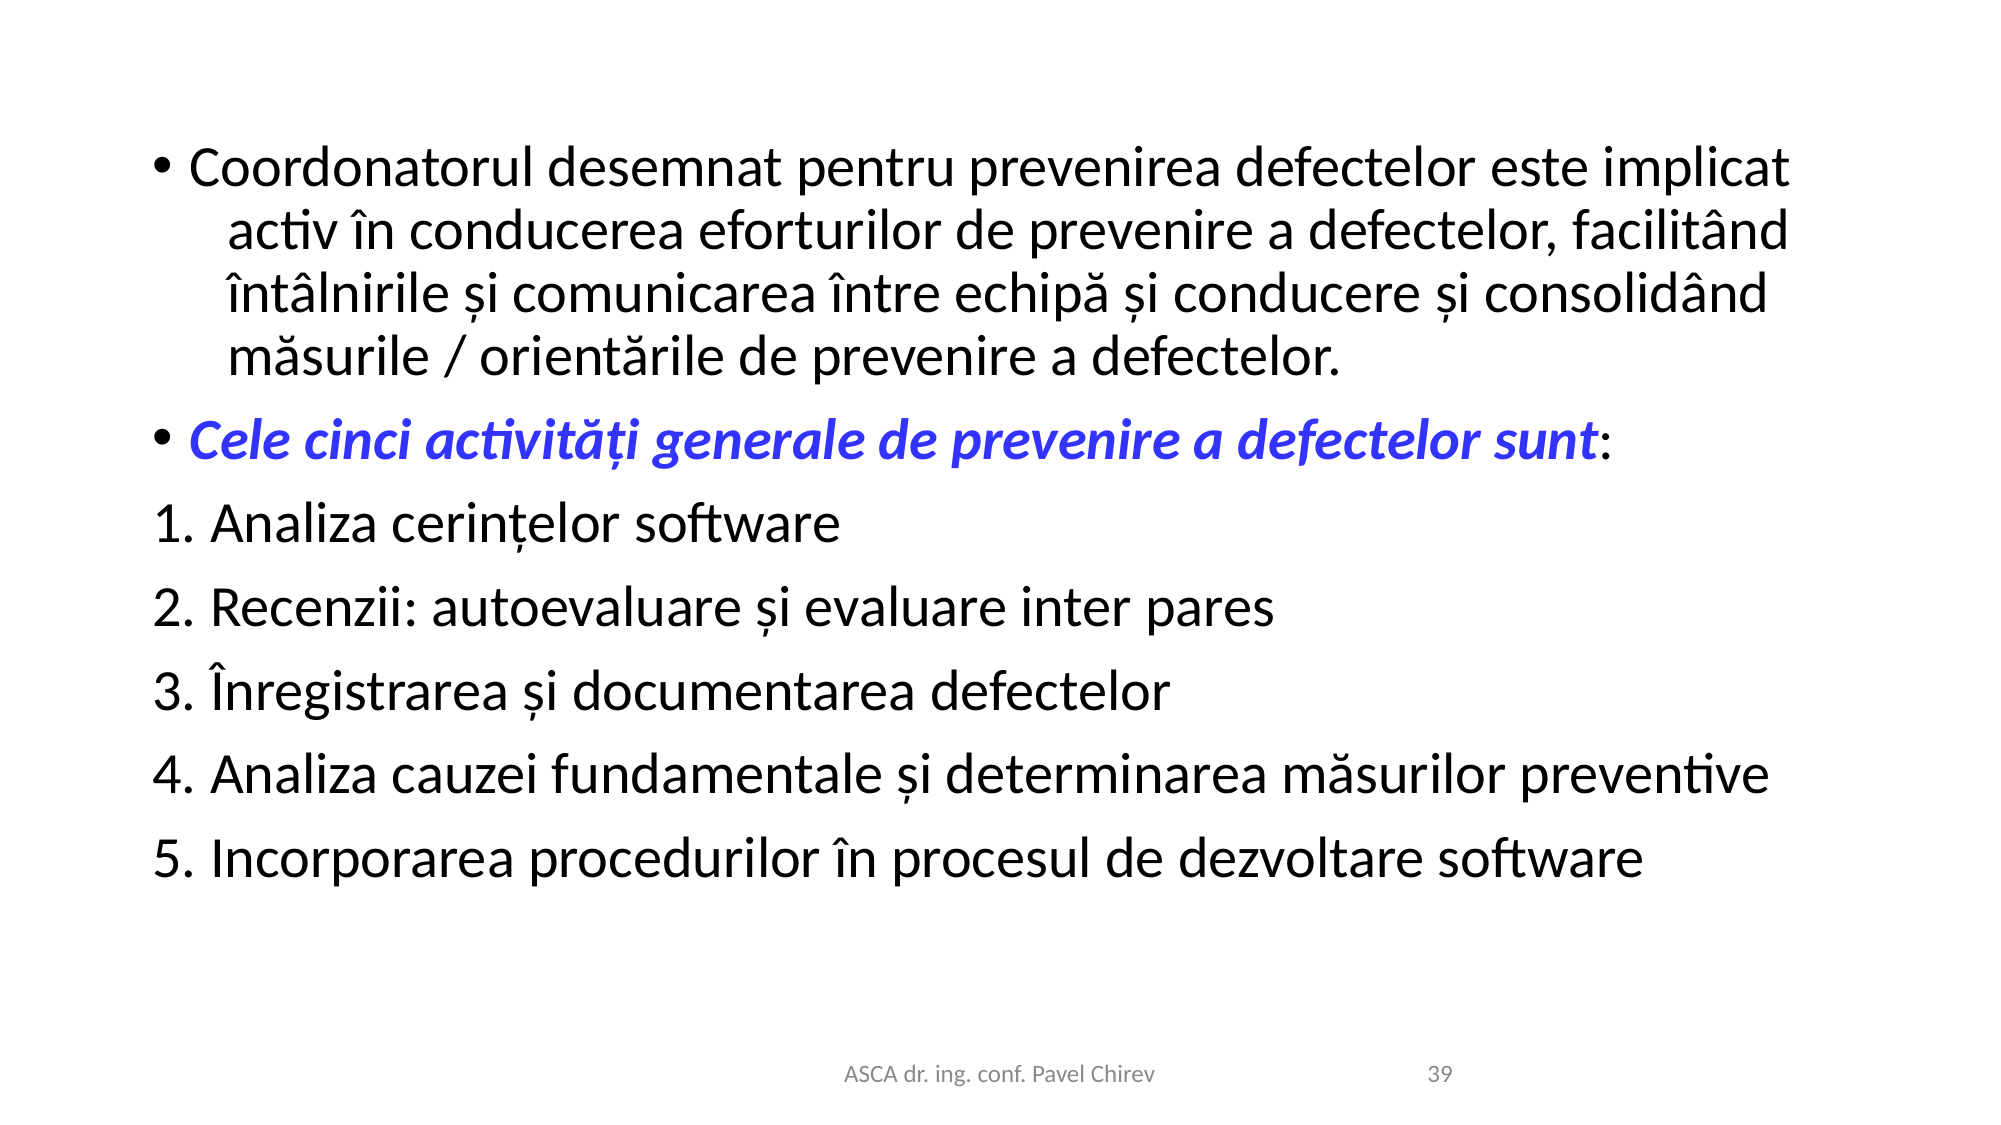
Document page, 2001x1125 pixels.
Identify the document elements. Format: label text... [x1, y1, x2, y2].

list Coordonatorul desemnat pentru prevenirea defectelor este implicat activ în conducerea eforturilor de prevenire a defectelor, facilitând întâlnirile și comunicarea între echipă și conducere și consolidând măsurile / orientările de prevenire a defectelor. Cele cinci activități generale de prevenire a defectelor sunt: 1. Analiza cerințelor software 2. Recenzii: autoevaluare și evaluare inter pares 3. Înregistrarea și documentarea defectelor 4. Analiza cauzei fundamentale și determinarea măsurilor preventive 5. Incorporarea procedurilor în procesul de dezvoltare software [137, 129, 1863, 1014]
text_box [1412, 1042, 1863, 1103]
text_box ASCA dr. ing. conf. Pavel Chirev [662, 1042, 1338, 1103]
